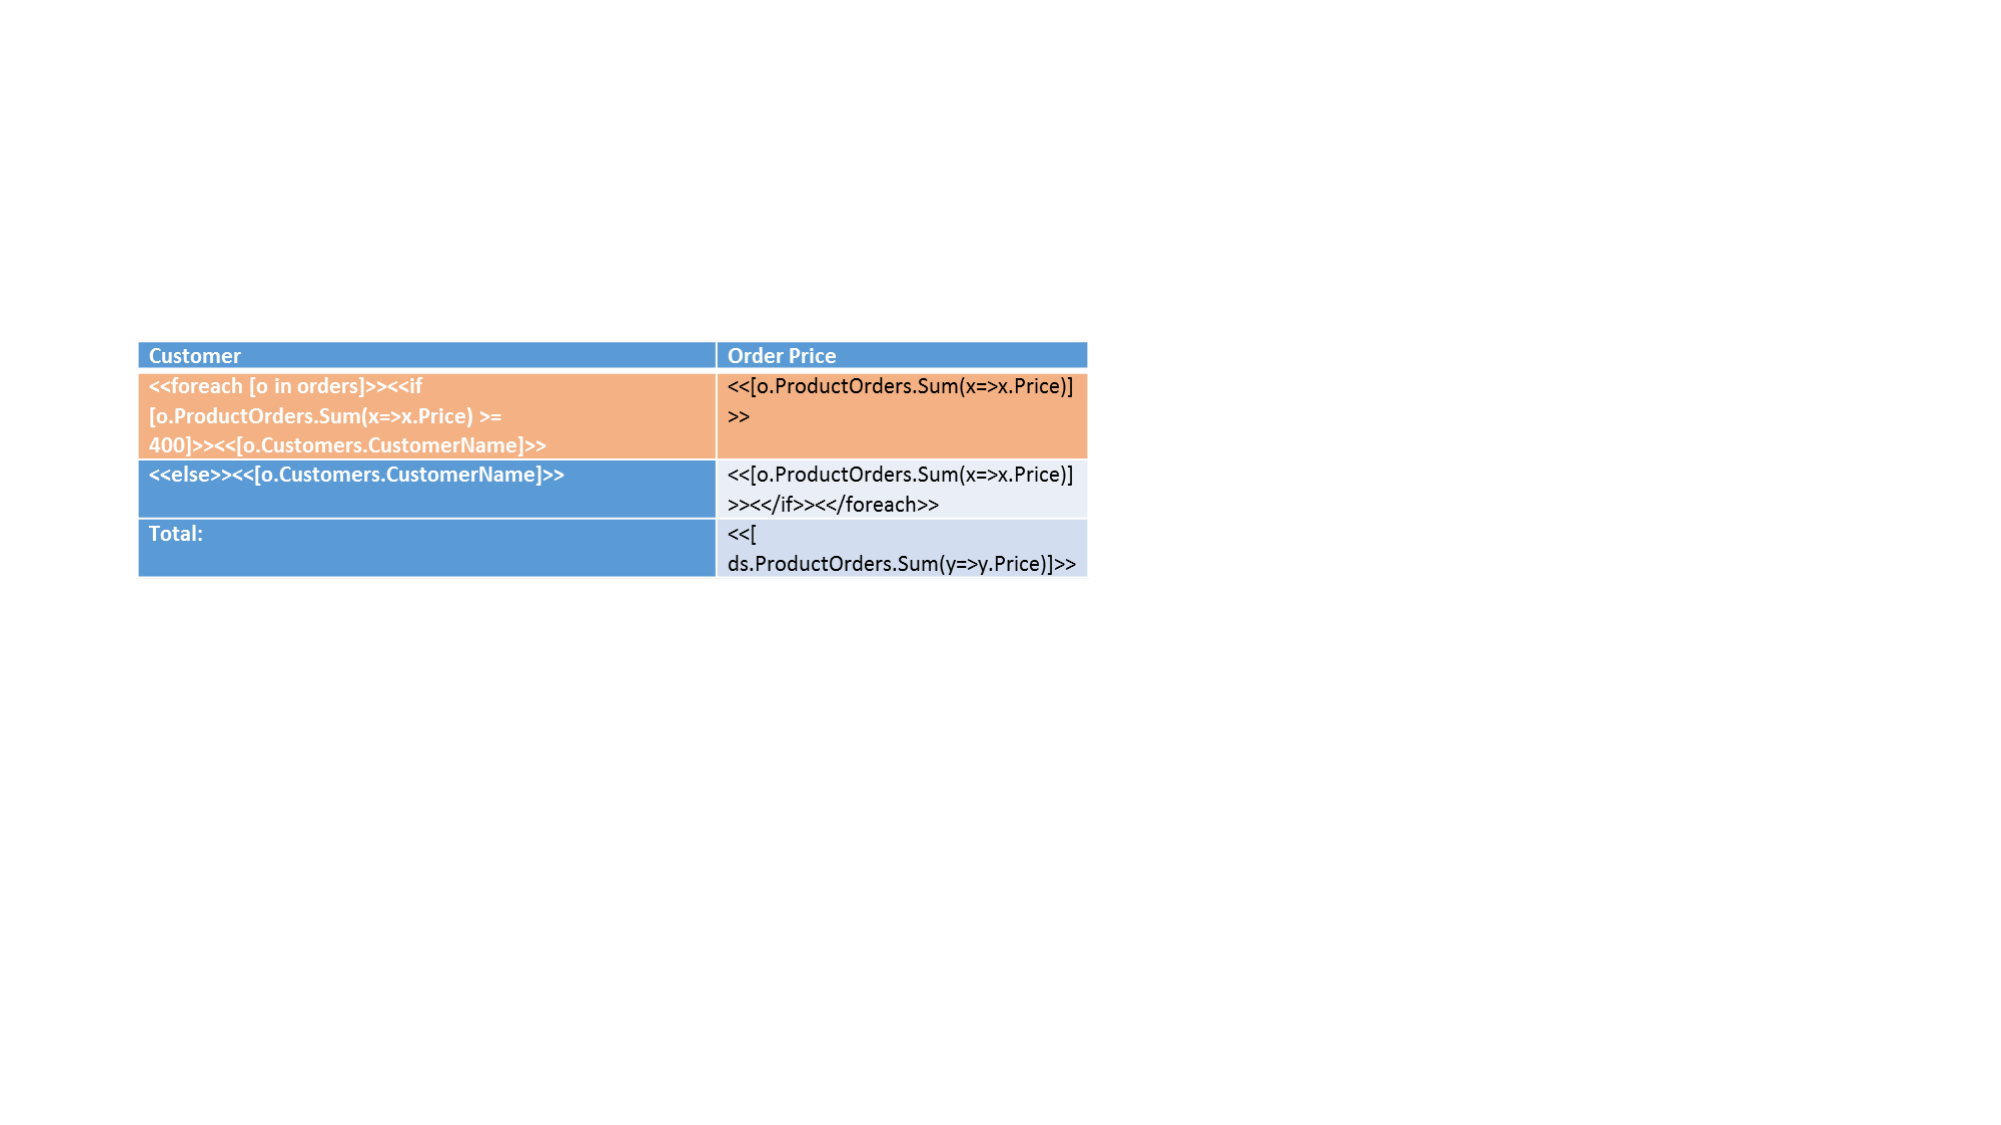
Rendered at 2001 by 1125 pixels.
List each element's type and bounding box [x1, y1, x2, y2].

picture [137, 335, 1089, 592]
